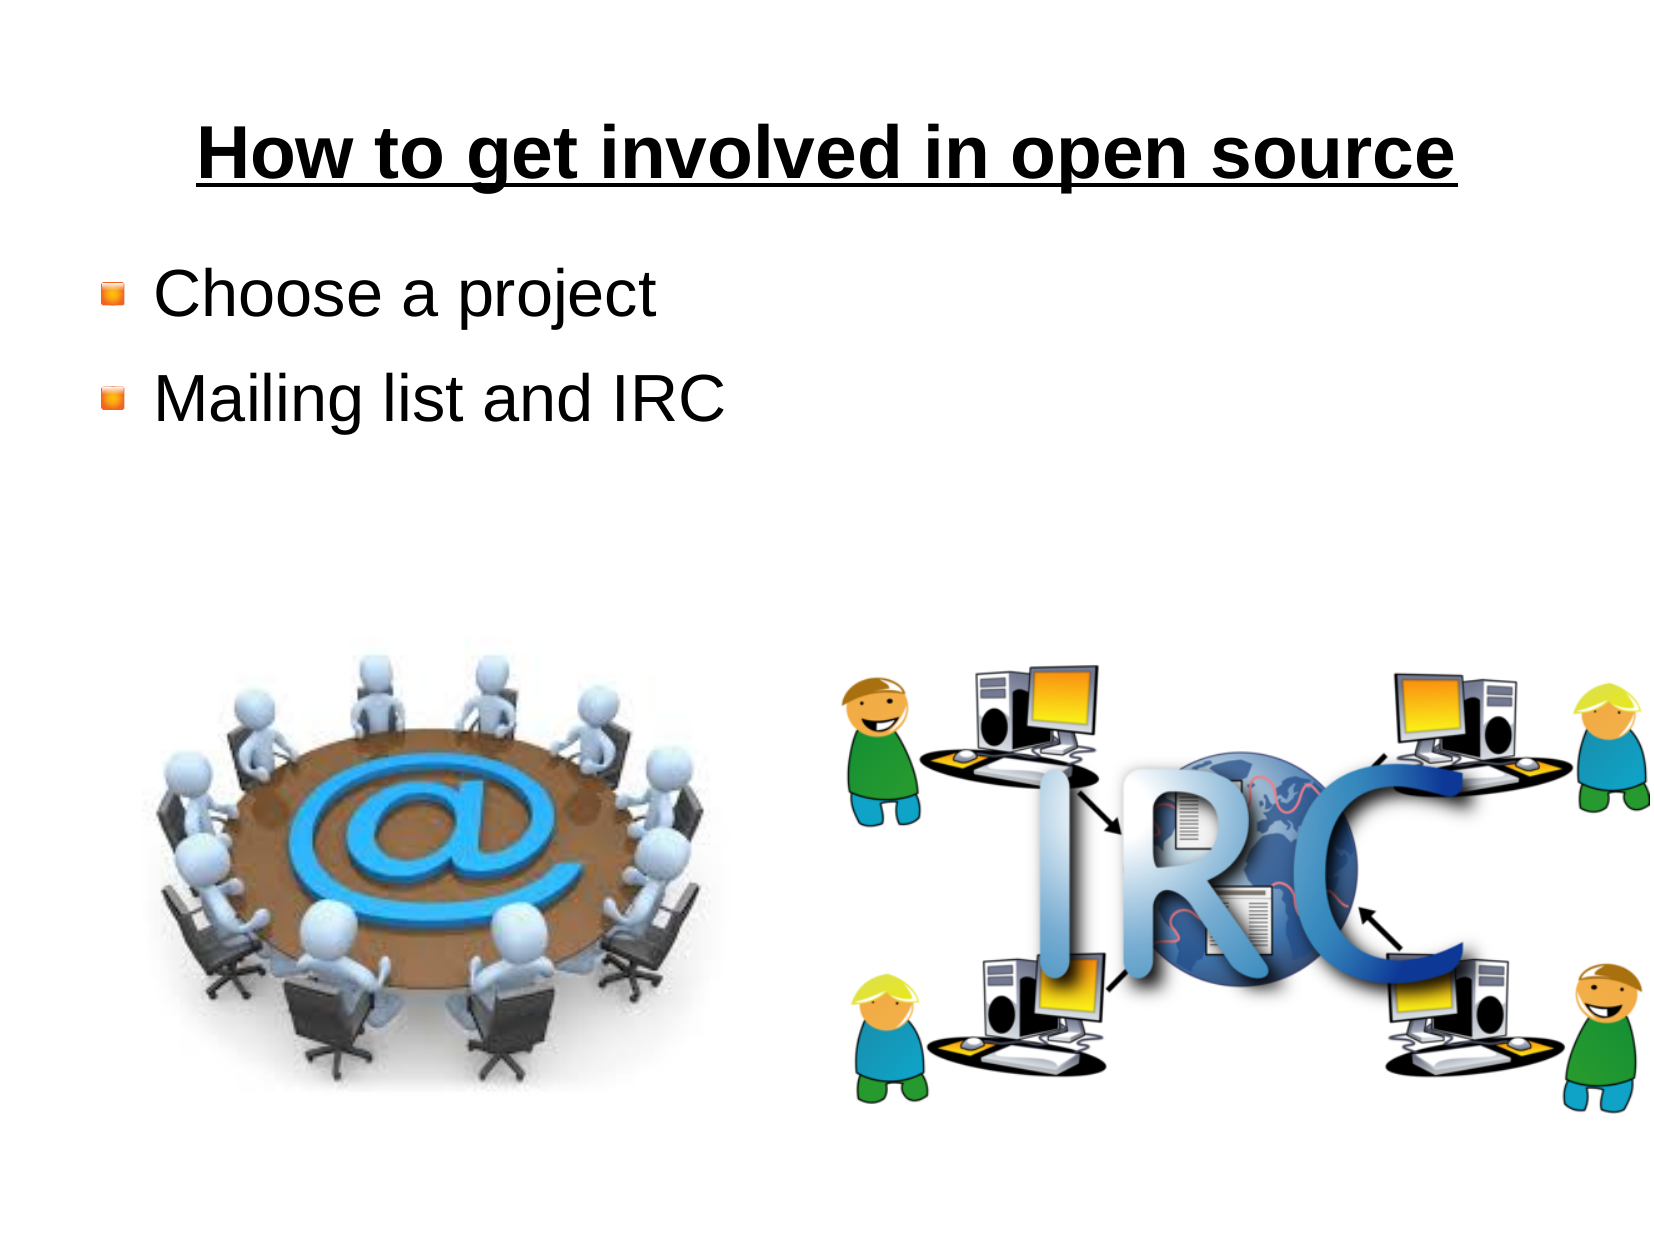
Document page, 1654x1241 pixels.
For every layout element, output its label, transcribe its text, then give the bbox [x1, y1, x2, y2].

title How to get involved in open source [82, 49, 1571, 256]
list Choose a project Mailing list and IRC [82, 256, 1571, 1182]
picture [838, 649, 1650, 1119]
picture [118, 637, 737, 1097]
